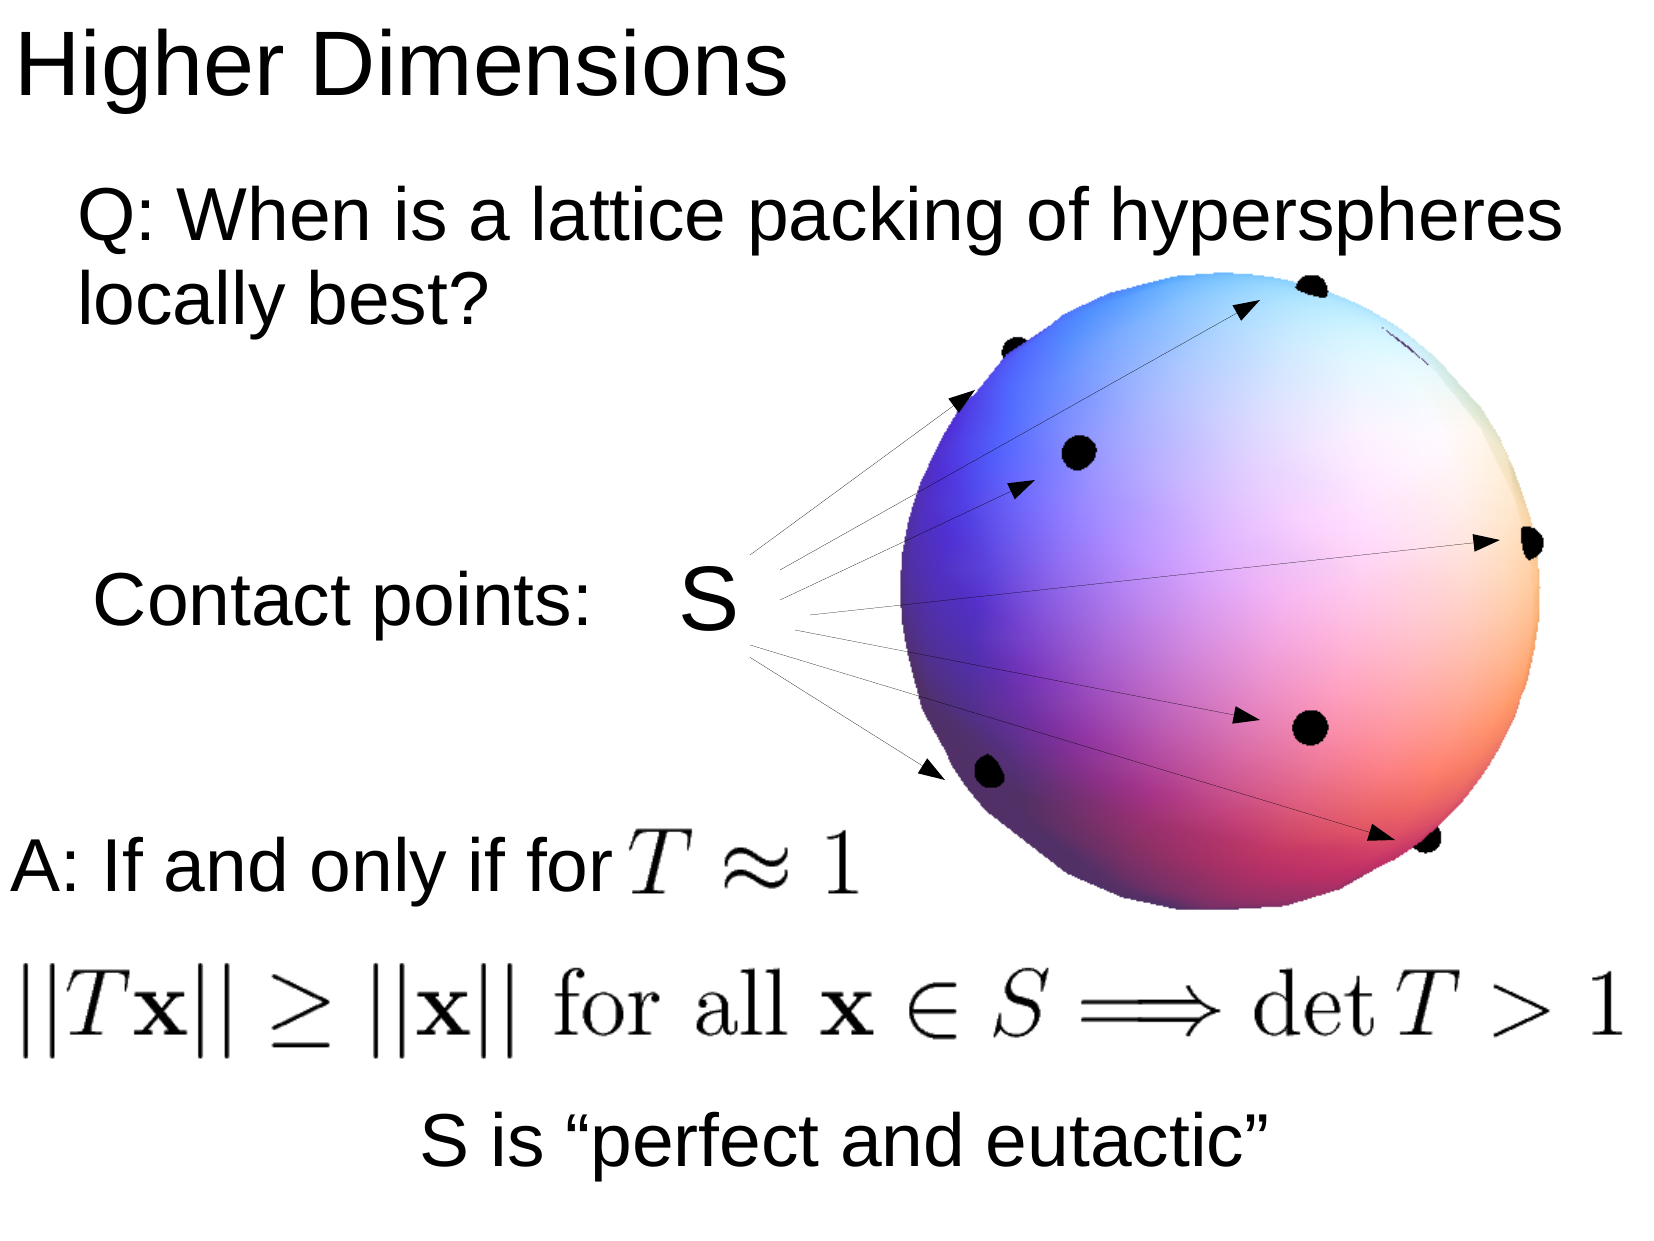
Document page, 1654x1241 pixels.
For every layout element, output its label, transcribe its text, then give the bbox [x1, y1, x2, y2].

text_box Q: When is a lattice packing of hyperspheres locally best? [62, 165, 1581, 348]
text_box S [663, 540, 796, 658]
text_box A: If and only if for [0, 815, 630, 921]
picture [690, 348, 1172, 560]
picture [0, 145, 1654, 1164]
text_box S is “perfect and eutactic” [405, 1091, 1411, 1197]
text_box Higher Dimensions [0, 5, 1561, 123]
text_box Contact points: [78, 550, 608, 656]
